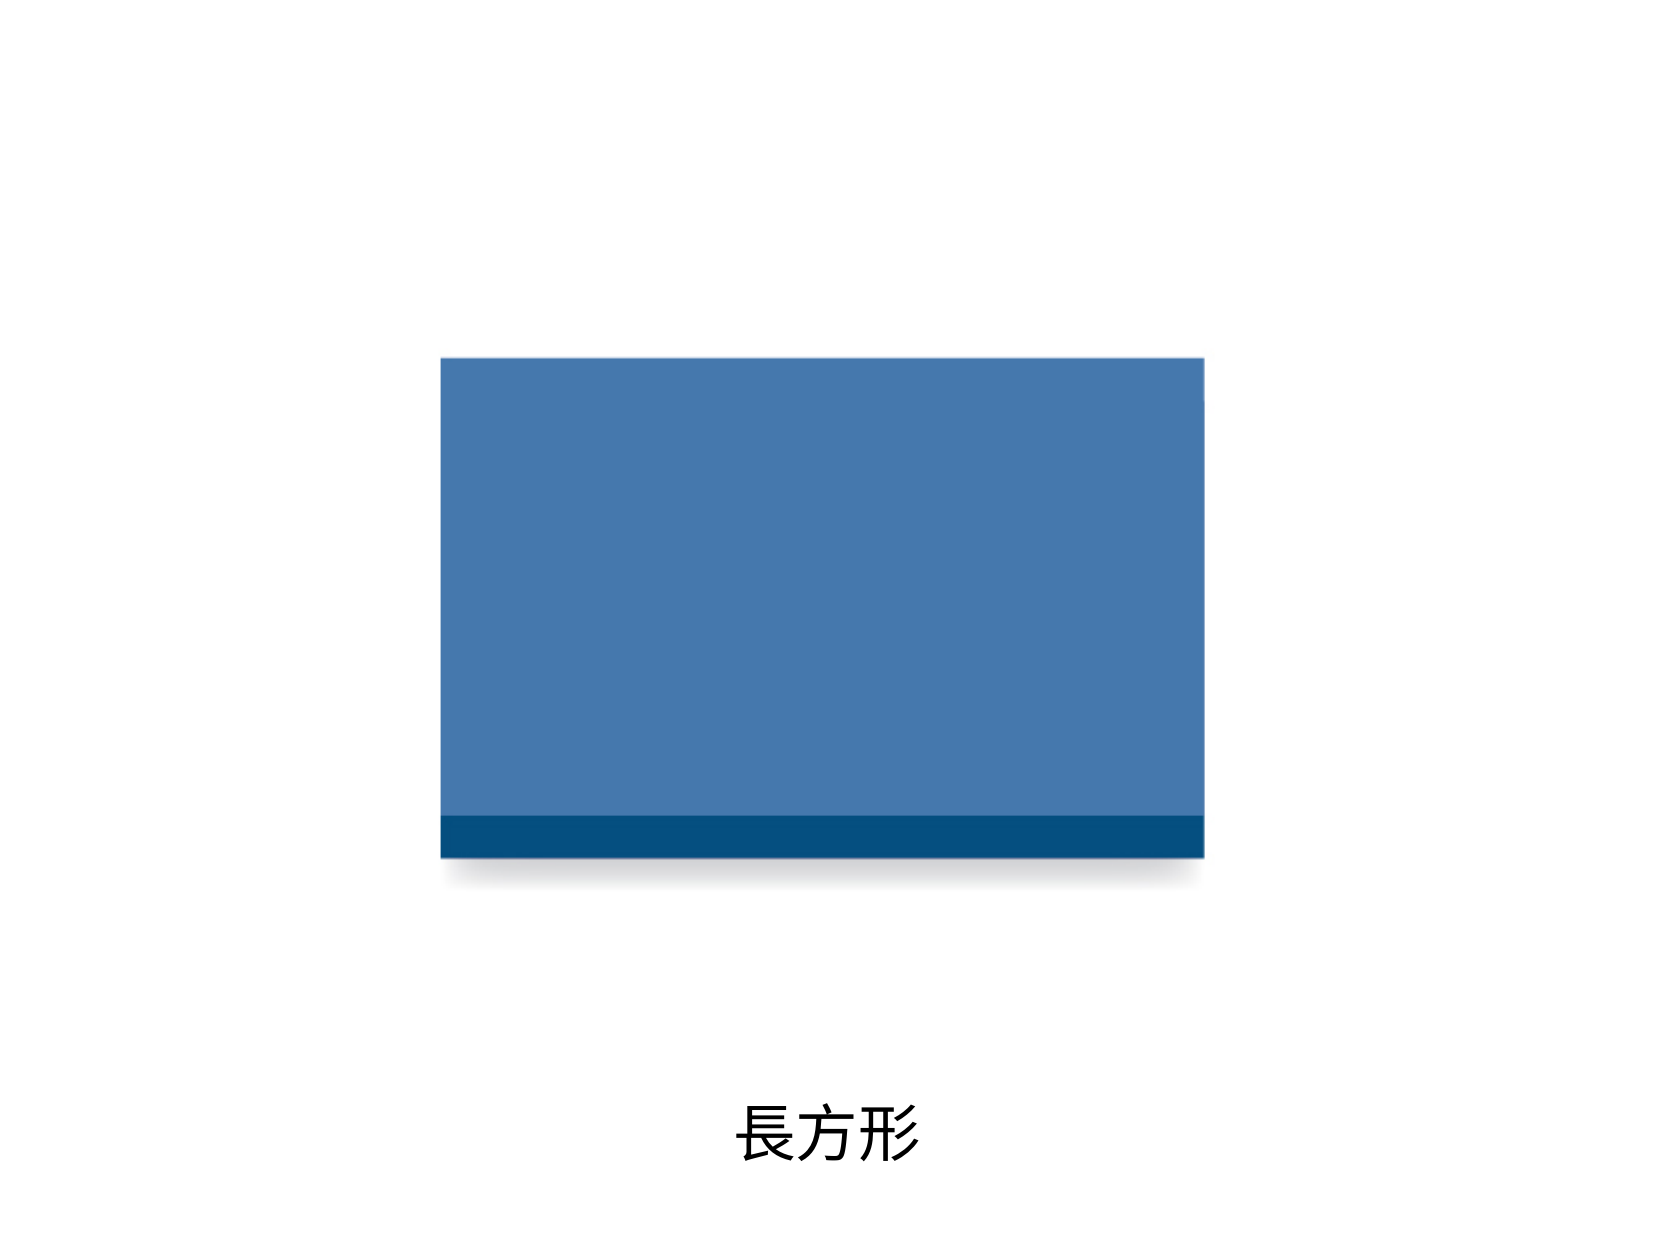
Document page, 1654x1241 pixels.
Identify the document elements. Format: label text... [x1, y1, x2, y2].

title 長方形 [82, 1025, 1571, 1233]
picture [0, 0, 1654, 1241]
